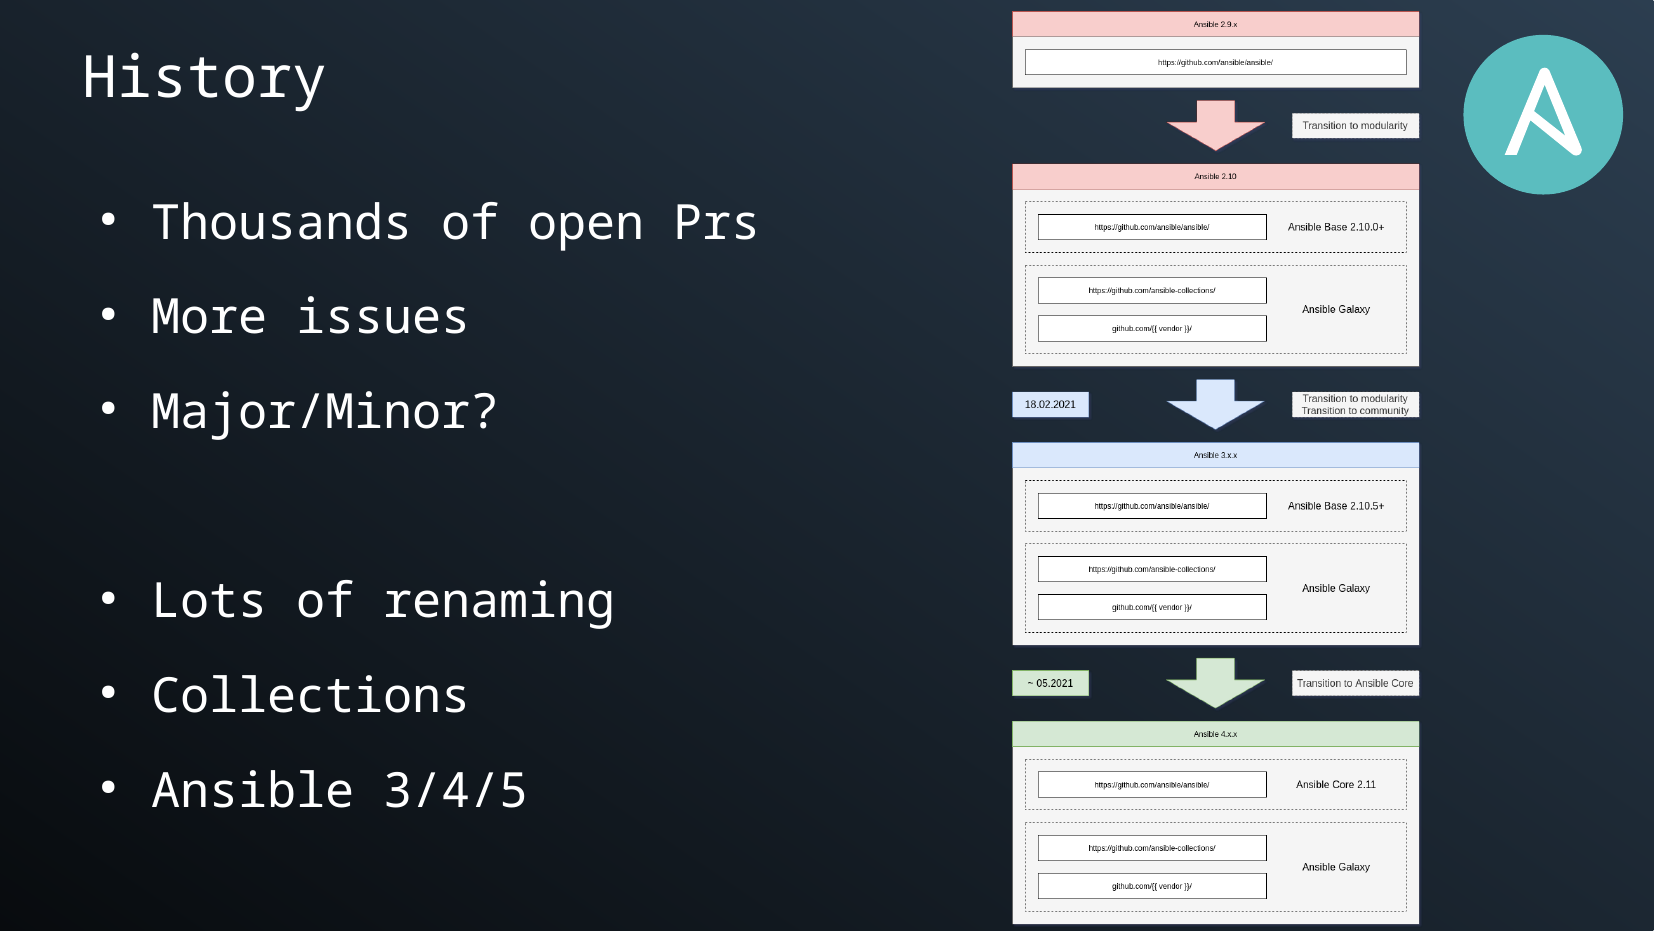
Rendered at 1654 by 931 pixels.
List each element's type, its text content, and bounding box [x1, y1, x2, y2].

list Thousands of open Prs More issues Major/Minor? Lots of renaming Collections Ansible 3/4/5 [82, 187, 826, 826]
title History [82, 37, 1012, 113]
picture [1012, 11, 1426, 931]
